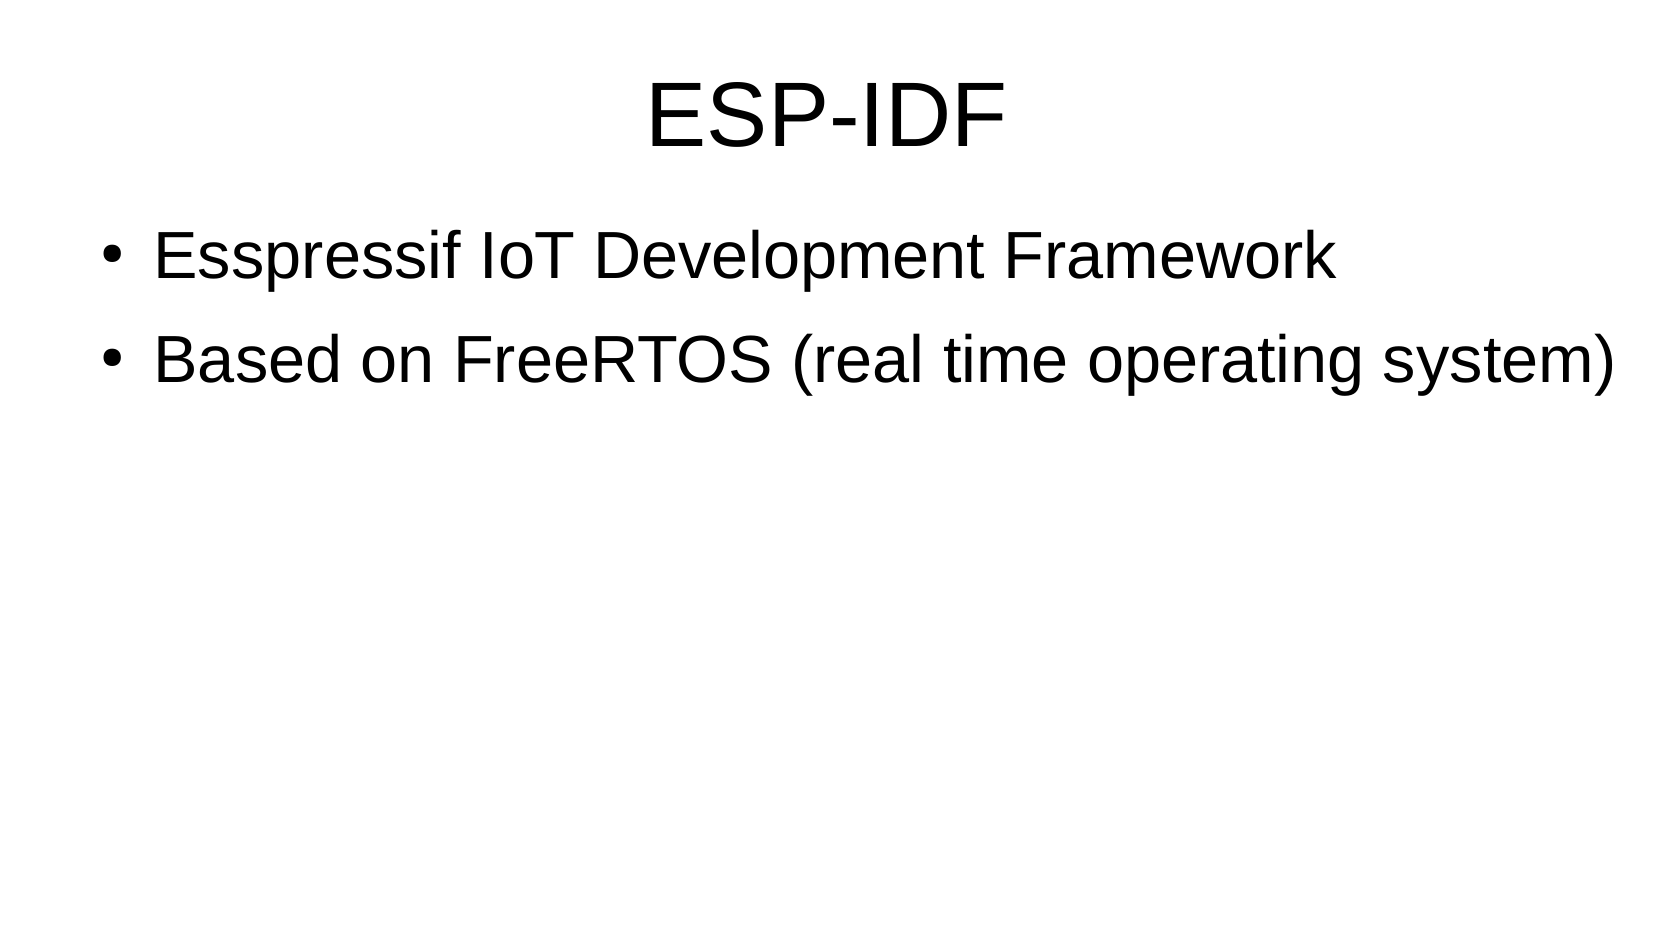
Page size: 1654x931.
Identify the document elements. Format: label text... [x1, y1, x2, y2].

title ESP-IDF [82, 37, 1571, 193]
list Esspressif IoT Development Framework Based on FreeRTOS (real time operating system) [82, 217, 1651, 758]
